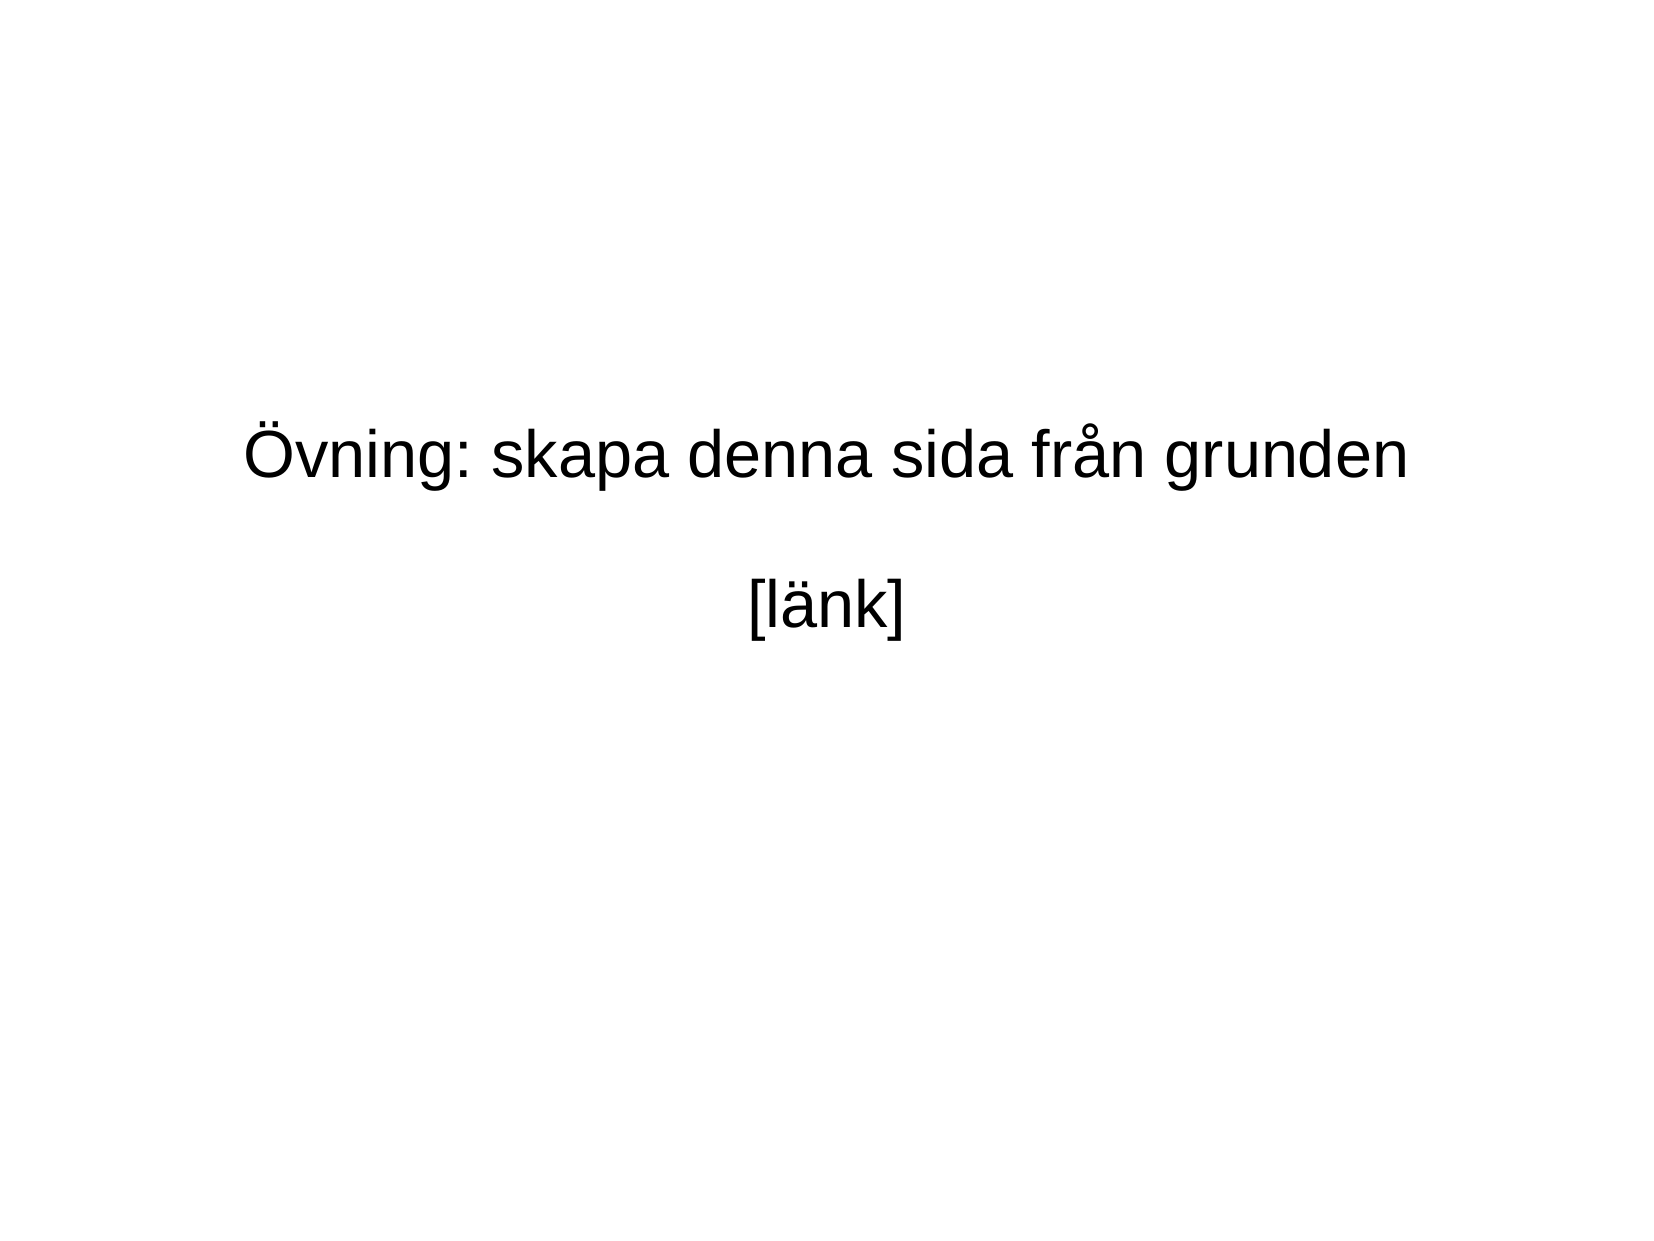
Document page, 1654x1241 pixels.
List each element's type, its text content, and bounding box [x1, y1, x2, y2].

subtitle Övning: skapa denna sida från grunden [länk] [82, 49, 1571, 1010]
